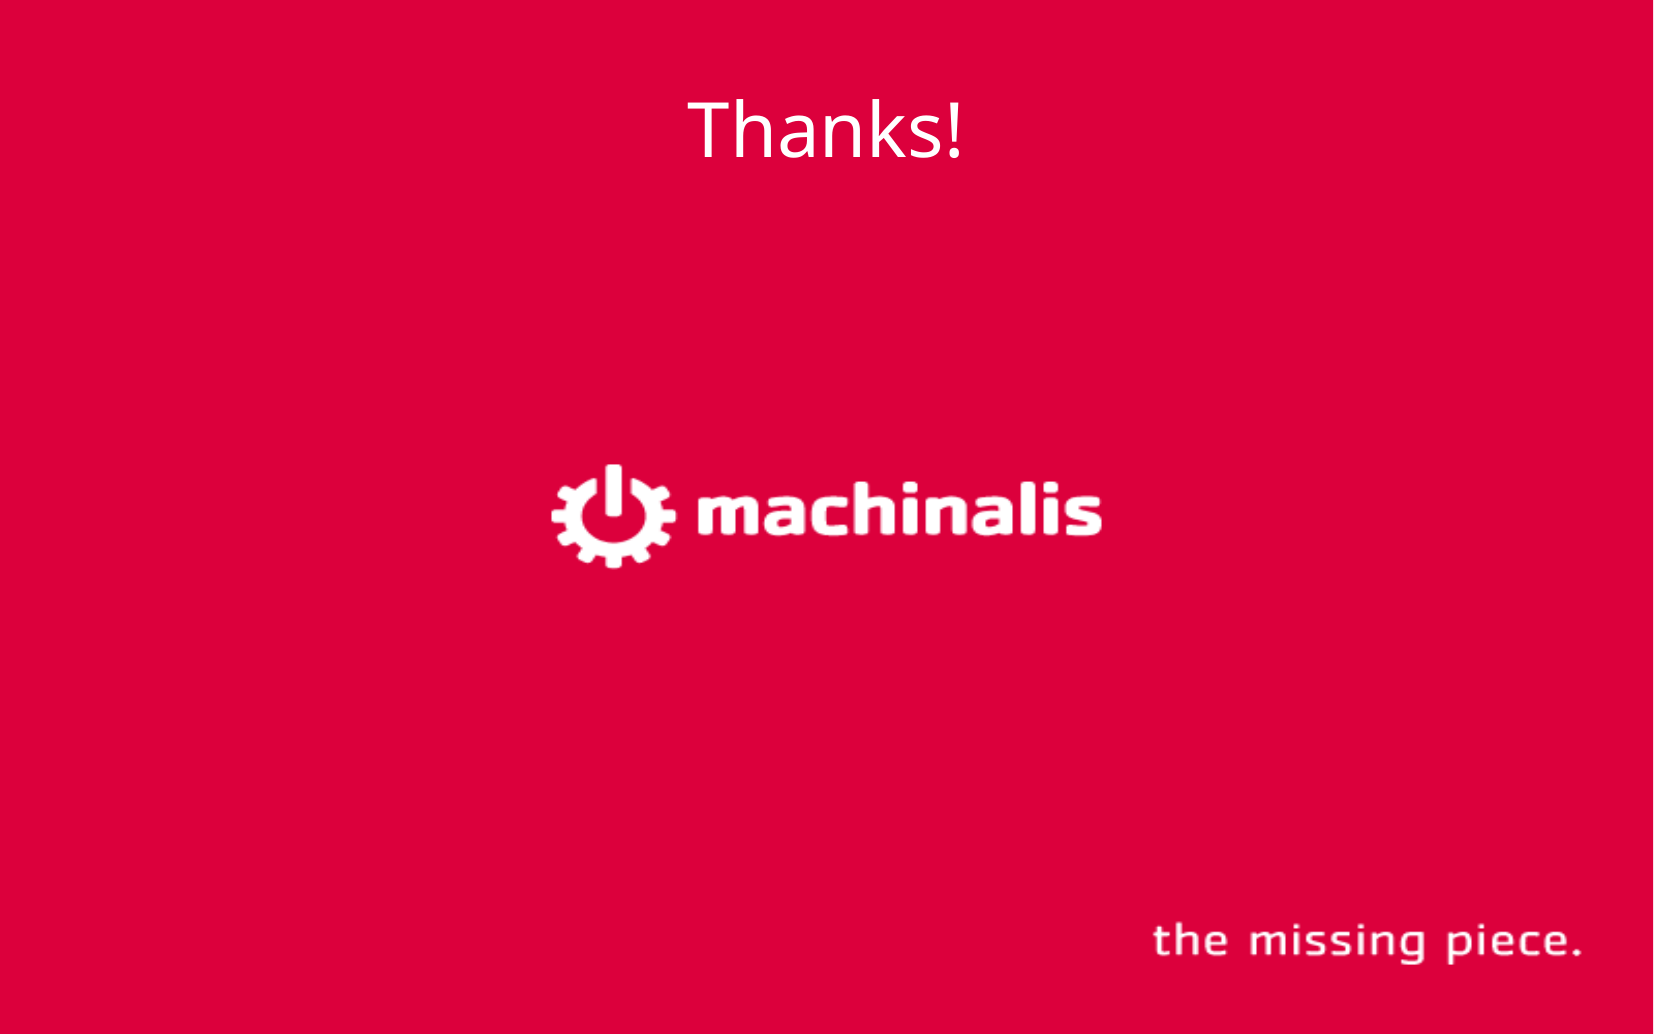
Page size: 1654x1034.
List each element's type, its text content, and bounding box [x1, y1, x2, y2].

title Thanks! [82, 41, 1571, 214]
picture [0, 0, 1654, 1034]
